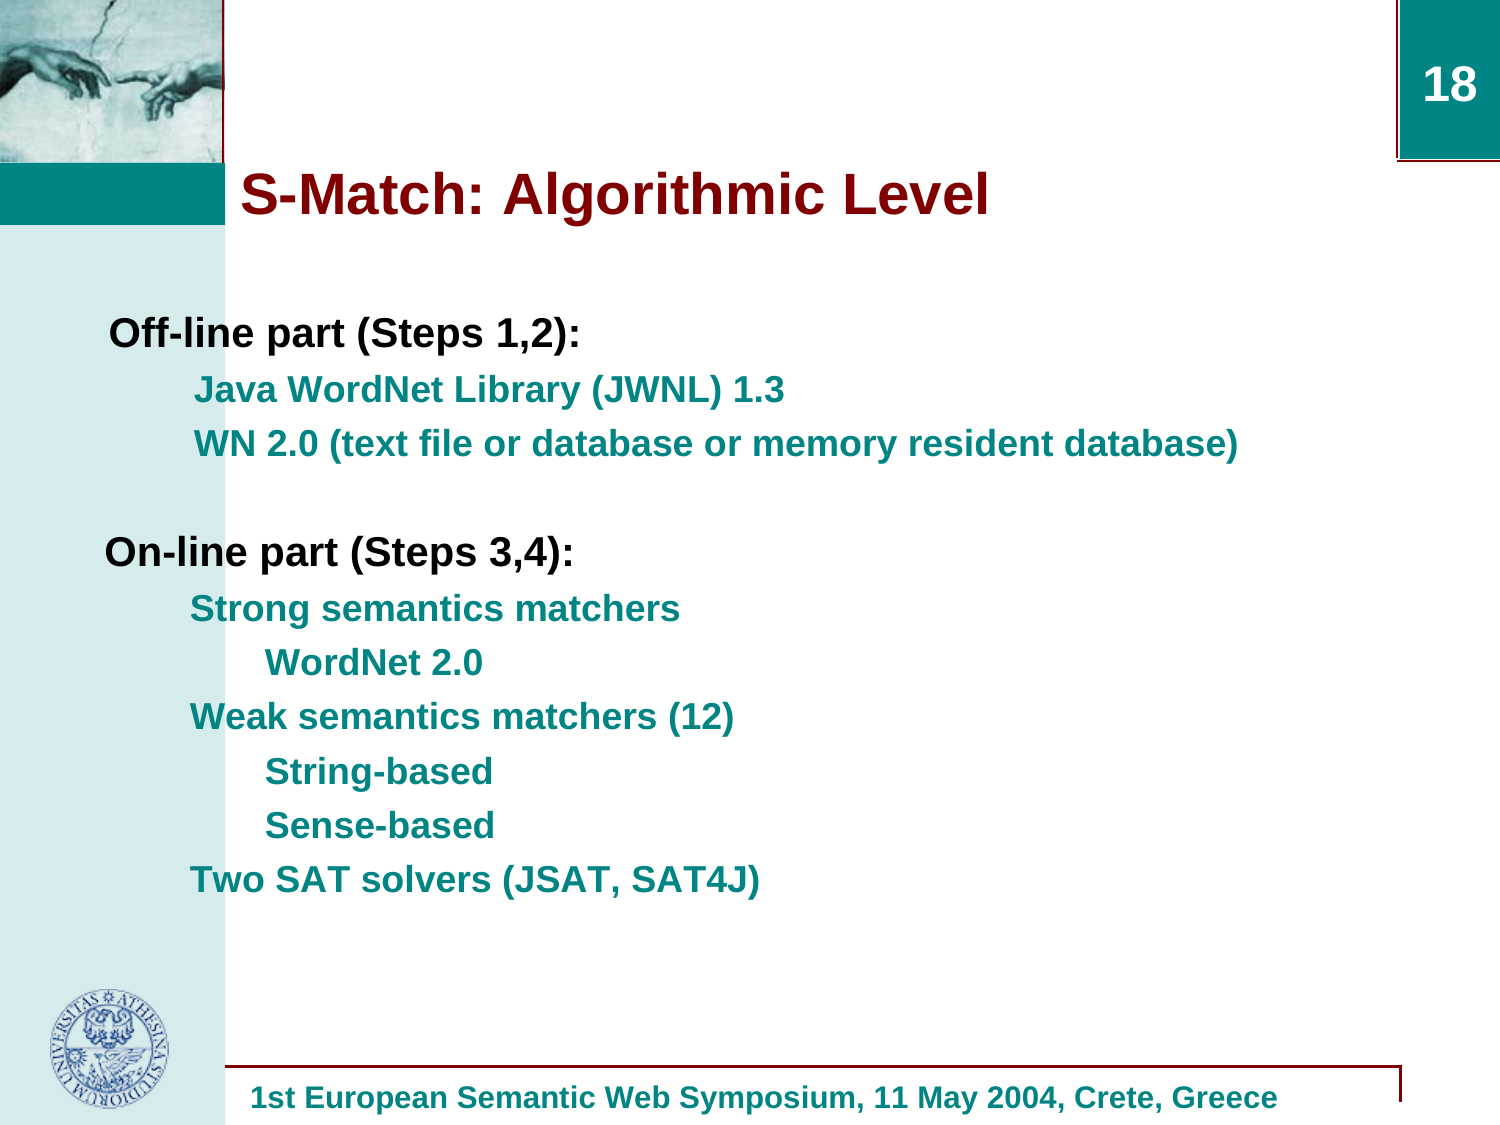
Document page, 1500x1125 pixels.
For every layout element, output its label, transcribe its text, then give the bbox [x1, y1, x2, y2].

text_box Off-line part (Steps 1,2): Java WordNet Library (JWNL) 1.3 WN 2.0 (text file or database or memory resident database) [93, 297, 1344, 473]
picture [50, 989, 169, 1109]
text_box On-line part (Steps 3,4): Strong semantics matchers WordNet 2.0 Weak semantics matchers (12) String-based Sense-based Two SAT solvers (JSAT, SAT4J) [89, 516, 1461, 909]
title S-Match: Algorithmic Level [225, 151, 1403, 237]
picture [0, 0, 222, 162]
